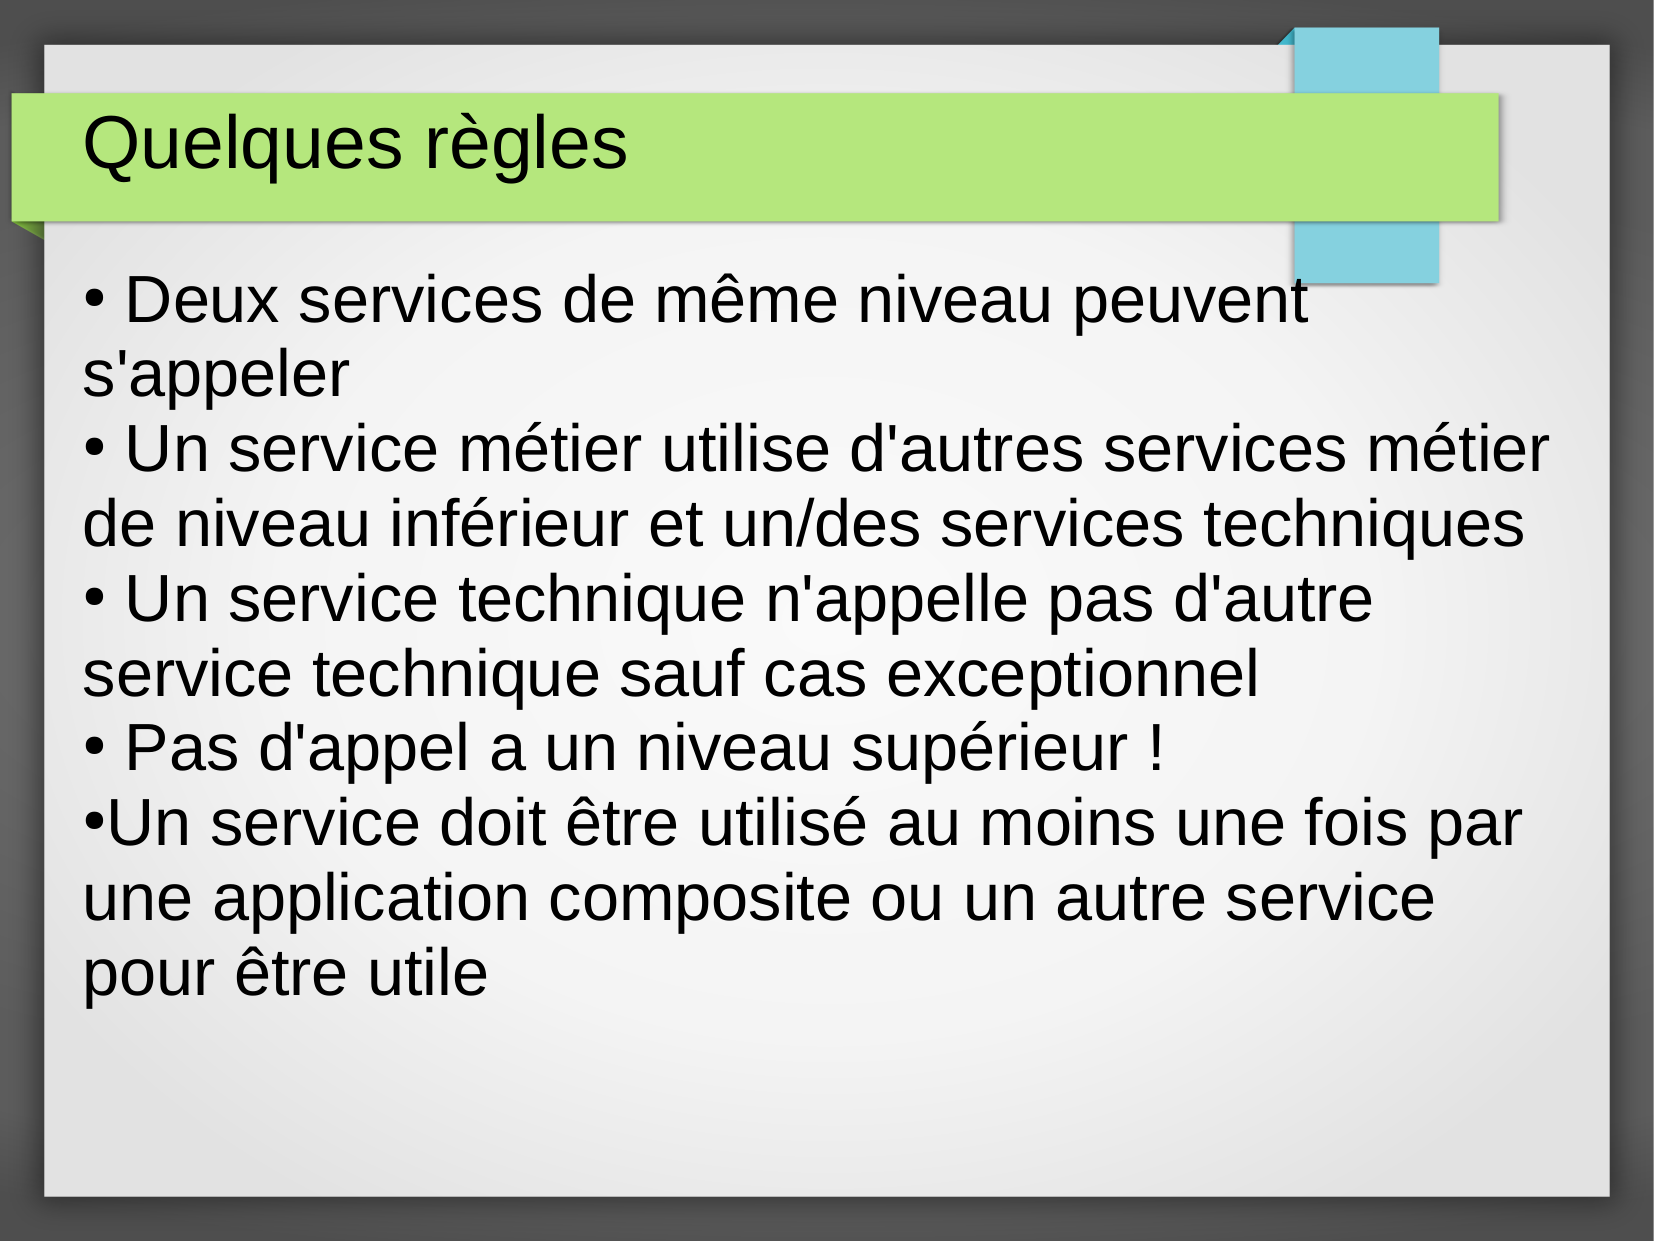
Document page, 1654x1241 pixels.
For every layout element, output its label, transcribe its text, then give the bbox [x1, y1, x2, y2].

picture [0, 0, 1654, 1241]
subtitle Deux services de même niveau peuvent s'appeler Un service métier utilise d'autres services métier de niveau inférieur et un/des services techniques Un service technique n'appelle pas d'autre service technique sauf cas exceptionnel Pas d'appel a un niveau supérieur ! Un service doit être utilisé au moins une fois par une application composite ou un autre service pour être utile [82, 49, 1571, 1010]
